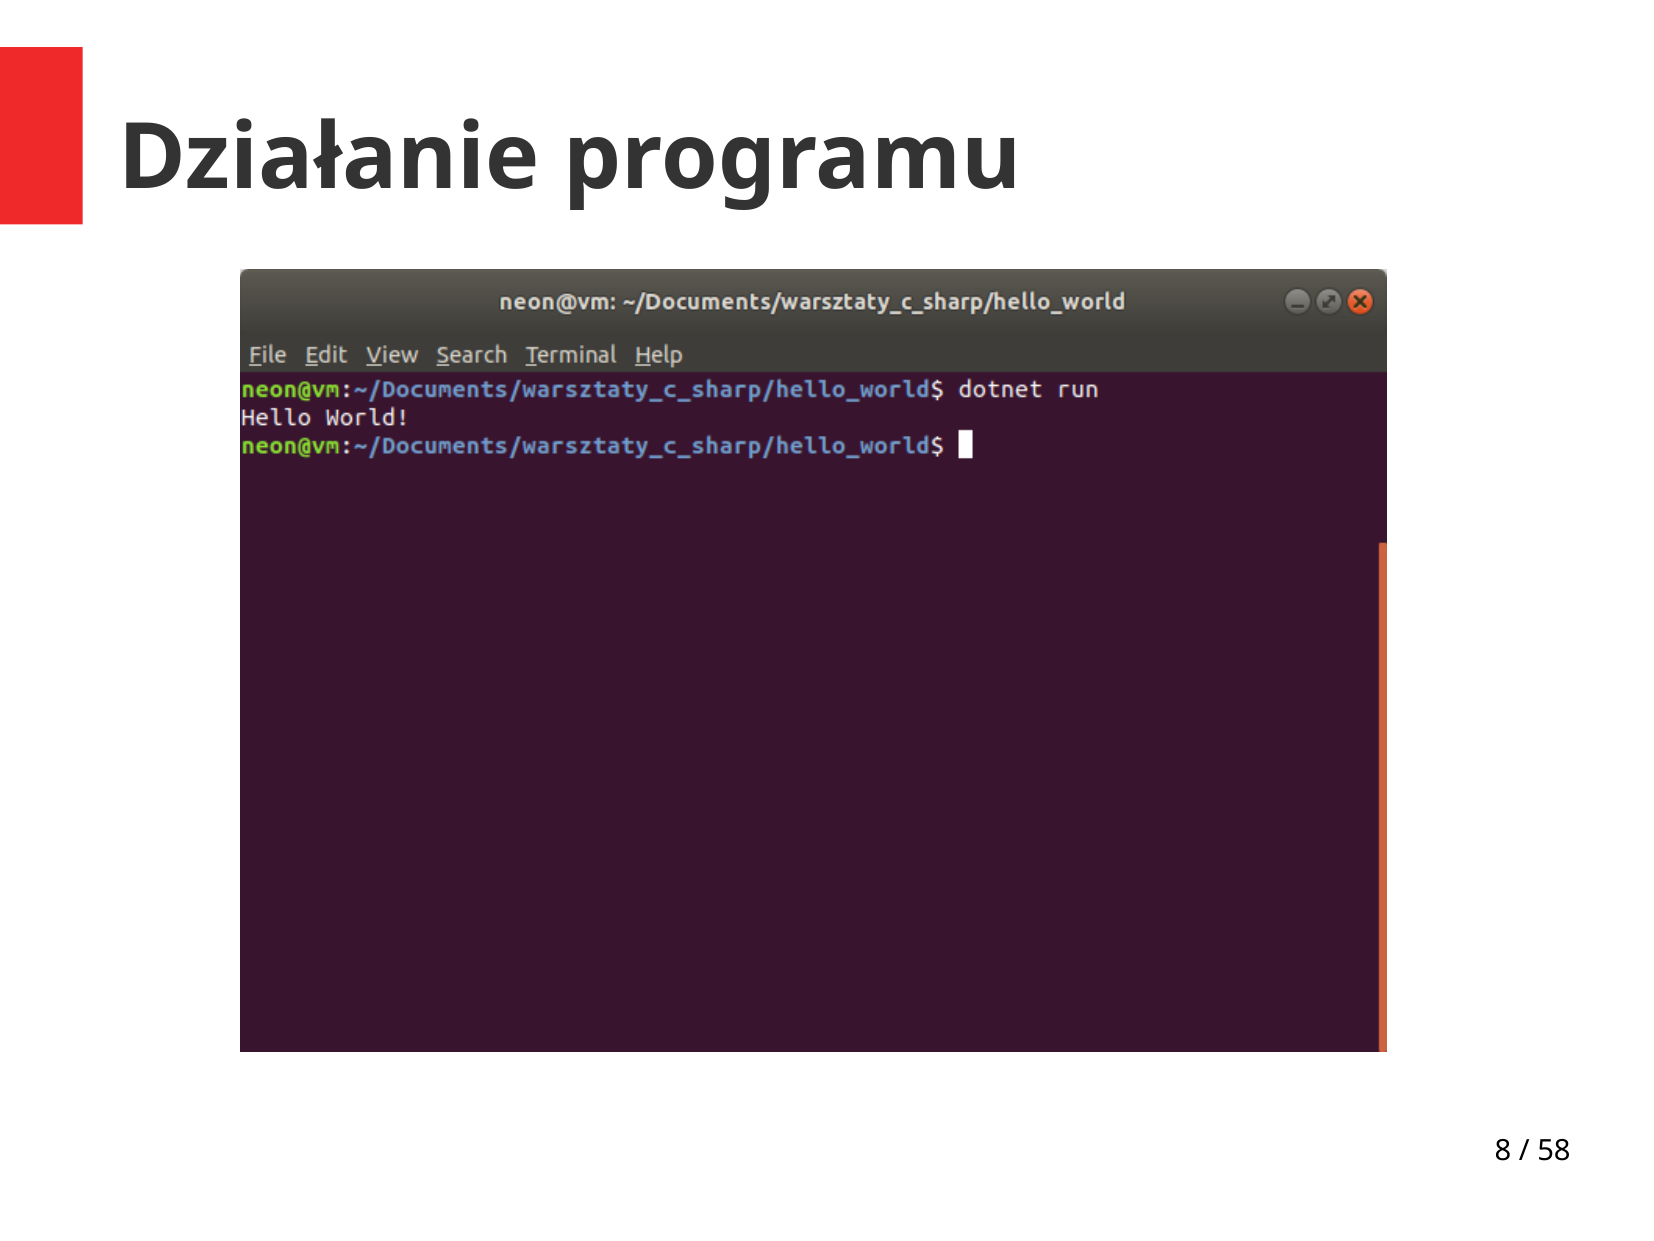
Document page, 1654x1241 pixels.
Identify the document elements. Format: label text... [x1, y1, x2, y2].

picture [240, 269, 1387, 1052]
title Działanie programu [118, 49, 1571, 257]
